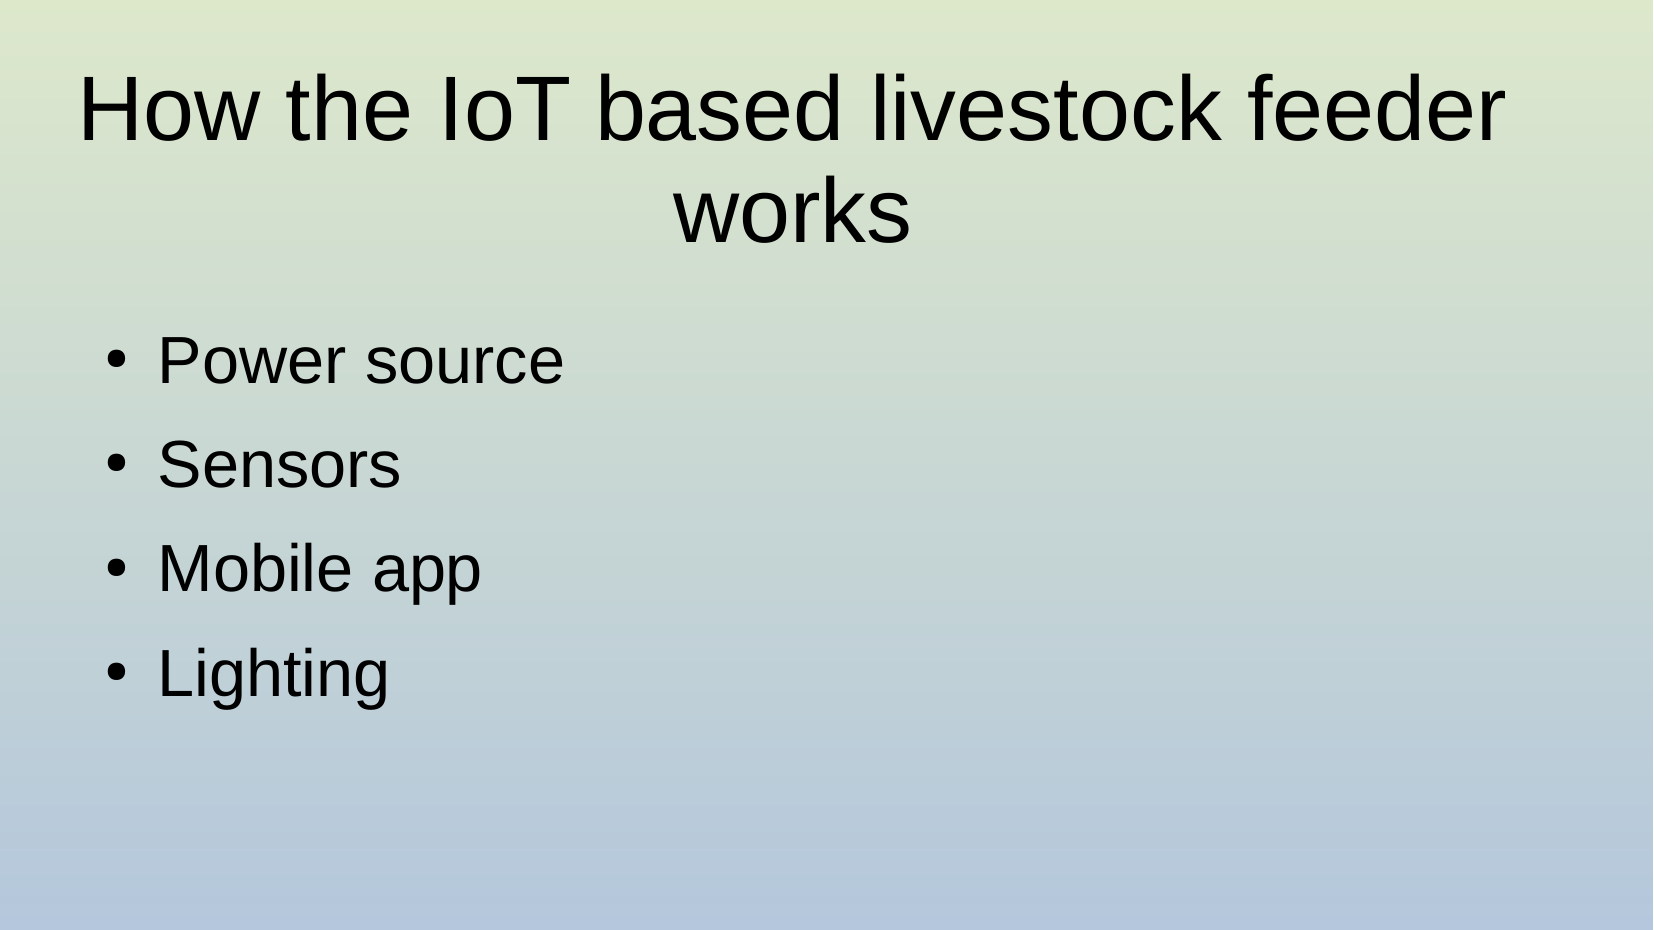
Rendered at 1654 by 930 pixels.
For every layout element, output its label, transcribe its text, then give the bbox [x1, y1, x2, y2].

title How the IoT based livestock feeder works [49, 57, 1537, 263]
list Power source Sensors Mobile app Lighting [86, 323, 1575, 863]
